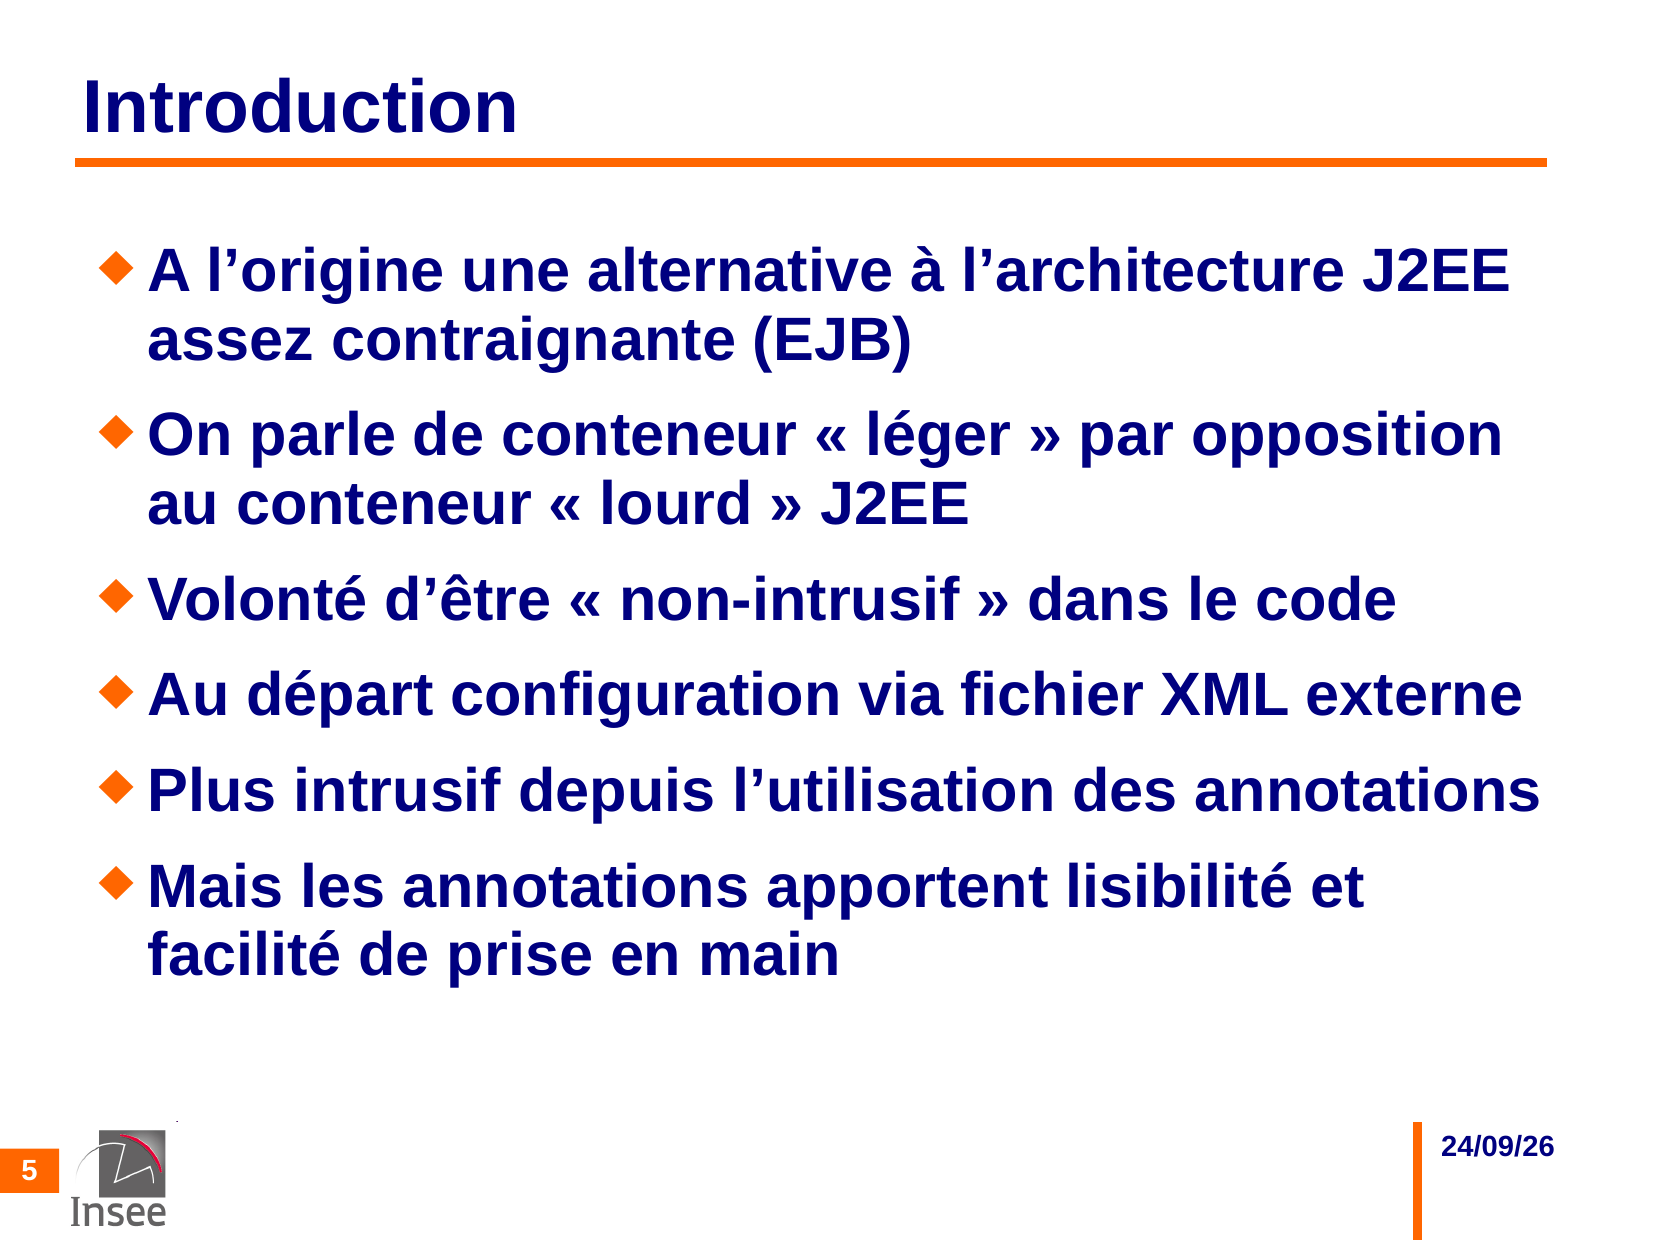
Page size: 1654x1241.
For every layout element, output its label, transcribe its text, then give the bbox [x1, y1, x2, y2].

picture [62, 1121, 178, 1241]
list A l’origine une alternative à l’architecture J2EE assez contraignante (EJB) On parle de conteneur « léger » par opposition au conteneur « lourd » J2EE Volonté d’être « non-intrusif » dans le code Au départ configuration via fichier XML externe Plus intrusif depuis l’utilisation des annotations Mais les annotations apportent lisibilité et facilité de prise en main [82, 236, 1571, 1063]
title Introduction [82, 49, 1619, 163]
